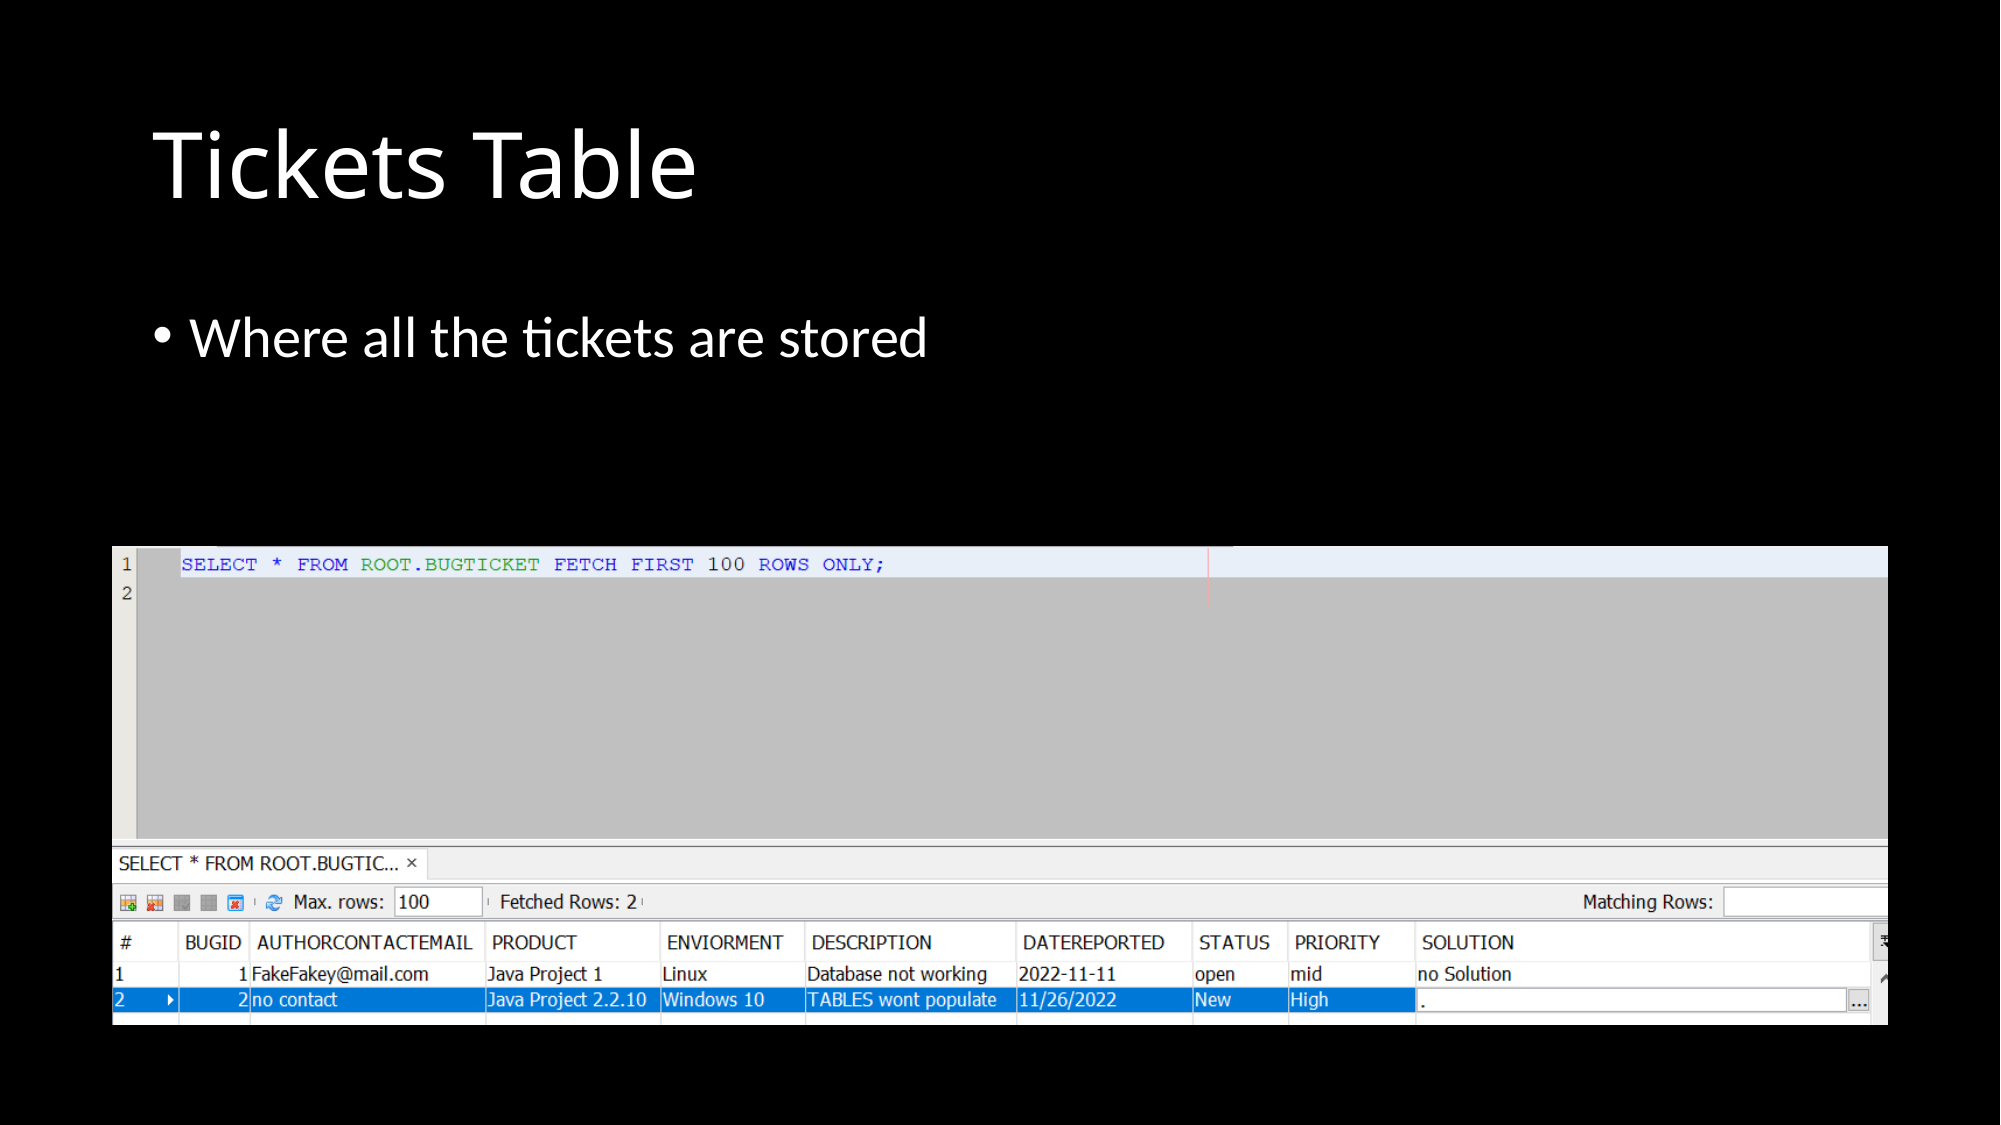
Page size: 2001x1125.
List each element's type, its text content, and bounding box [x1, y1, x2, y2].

picture [112, 546, 1888, 1025]
title Tickets Table [137, 59, 1863, 278]
list Where all the tickets are stored [137, 299, 1863, 546]
